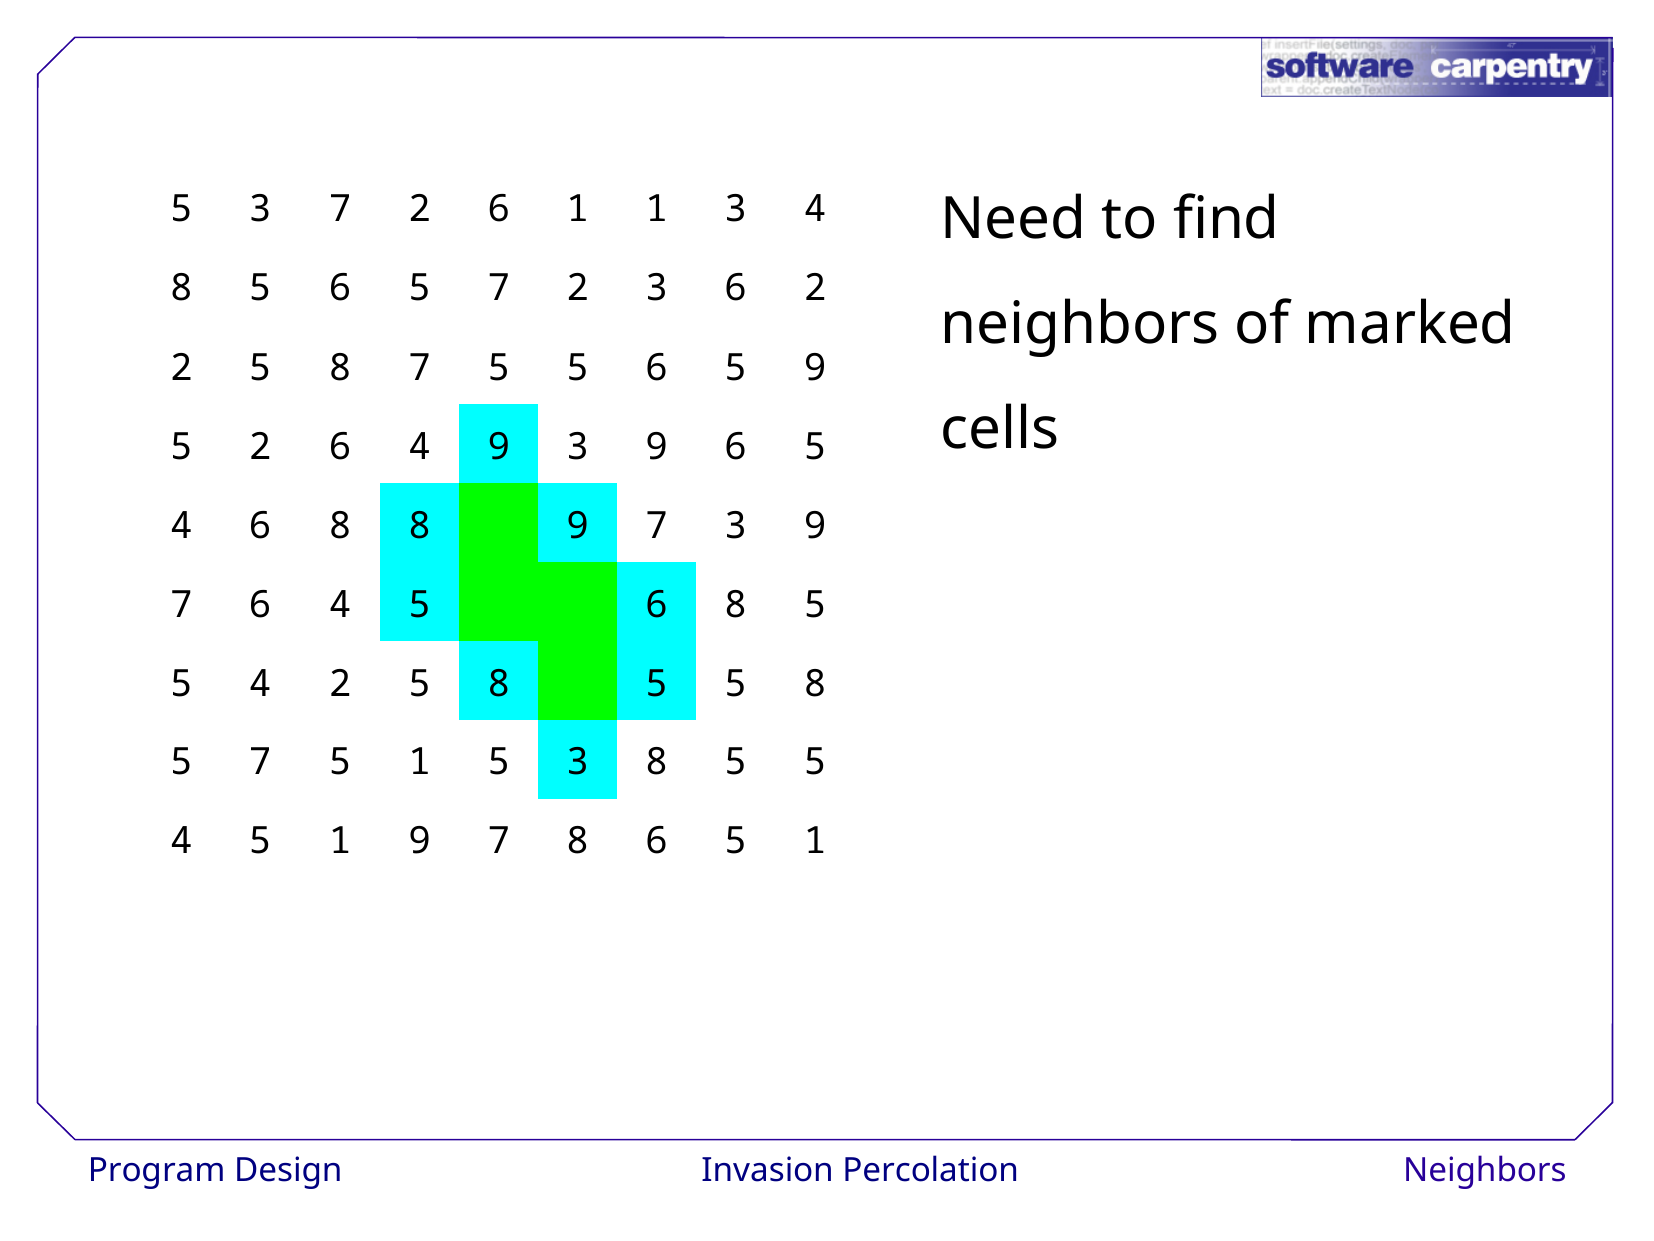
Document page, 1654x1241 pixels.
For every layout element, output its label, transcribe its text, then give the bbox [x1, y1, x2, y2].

table_cell 8 [775, 641, 855, 720]
table_cell 9 [775, 483, 855, 562]
table_cell 2 [538, 245, 617, 326]
table_cell 9 [538, 483, 617, 562]
table_cell 8 [696, 562, 775, 641]
table_header 1 [617, 166, 696, 245]
table_cell 8 [538, 799, 617, 878]
table_cell [538, 562, 617, 641]
table_cell 6 [696, 245, 775, 326]
table_cell [459, 483, 538, 562]
table_cell 7 [380, 326, 459, 404]
table_header 1 [538, 166, 617, 245]
table_cell 5 [142, 720, 221, 799]
table_cell 8 [142, 245, 221, 326]
table_cell 5 [696, 326, 775, 404]
text_box Need to find neighbors of marked cells [925, 138, 1531, 469]
table_cell 6 [696, 404, 775, 483]
table_cell 6 [221, 562, 300, 641]
table_header 3 [221, 166, 300, 245]
table_cell 5 [696, 720, 775, 799]
table_cell 9 [459, 404, 538, 483]
table_header 3 [696, 166, 775, 245]
table_cell 6 [617, 326, 696, 404]
table_cell 9 [380, 799, 459, 878]
table_cell 2 [221, 404, 300, 483]
table_cell 5 [380, 245, 459, 326]
table_cell 1 [775, 799, 855, 878]
table_cell 4 [221, 641, 300, 720]
table_cell 6 [617, 799, 696, 878]
table_header 5 [142, 166, 221, 245]
table_cell 6 [300, 404, 380, 483]
table_cell 6 [617, 562, 696, 641]
table_cell 9 [617, 404, 696, 483]
table_cell 4 [142, 483, 221, 562]
table_cell 5 [380, 562, 459, 641]
table_header 7 [300, 166, 380, 245]
table_cell 5 [775, 562, 855, 641]
table_cell 2 [142, 326, 221, 404]
table_cell 5 [617, 641, 696, 720]
table_cell 5 [142, 641, 221, 720]
table_cell 5 [696, 641, 775, 720]
table_cell 3 [696, 483, 775, 562]
table_cell 5 [459, 326, 538, 404]
table_cell 8 [380, 483, 459, 562]
table_cell 3 [617, 245, 696, 326]
table_cell 2 [300, 641, 380, 720]
table_cell 5 [380, 641, 459, 720]
table_cell 3 [538, 404, 617, 483]
table_cell 3 [538, 720, 617, 799]
table_cell 5 [300, 720, 380, 799]
table_cell 5 [775, 404, 855, 483]
table_cell 7 [459, 799, 538, 878]
table_cell 8 [300, 326, 380, 404]
table_cell 1 [380, 720, 459, 799]
table_cell 8 [617, 720, 696, 799]
table_cell 1 [300, 799, 380, 878]
table_cell 8 [300, 483, 380, 562]
table_cell 5 [775, 720, 855, 799]
table_cell 7 [459, 245, 538, 326]
table_cell [538, 641, 617, 720]
picture [1261, 39, 1613, 97]
table_cell 5 [459, 720, 538, 799]
table_cell 5 [142, 404, 221, 483]
table_cell 5 [221, 245, 300, 326]
table_cell 2 [775, 245, 855, 326]
table_cell 7 [617, 483, 696, 562]
table_cell 5 [221, 326, 300, 404]
table_header 2 [380, 166, 459, 245]
table_cell [459, 562, 538, 641]
table_cell 8 [459, 641, 538, 720]
table_cell 4 [380, 404, 459, 483]
table_cell 4 [300, 562, 380, 641]
table_header 6 [459, 166, 538, 245]
table_cell 5 [696, 799, 775, 878]
table_cell 5 [538, 326, 617, 404]
table_cell 5 [221, 799, 300, 878]
table_cell 7 [142, 562, 221, 641]
table_cell 7 [221, 720, 300, 799]
table_cell 9 [775, 326, 855, 404]
table_cell 6 [300, 245, 380, 326]
table_header 4 [775, 166, 855, 245]
table_cell 6 [221, 483, 300, 562]
table_cell 4 [142, 799, 221, 878]
